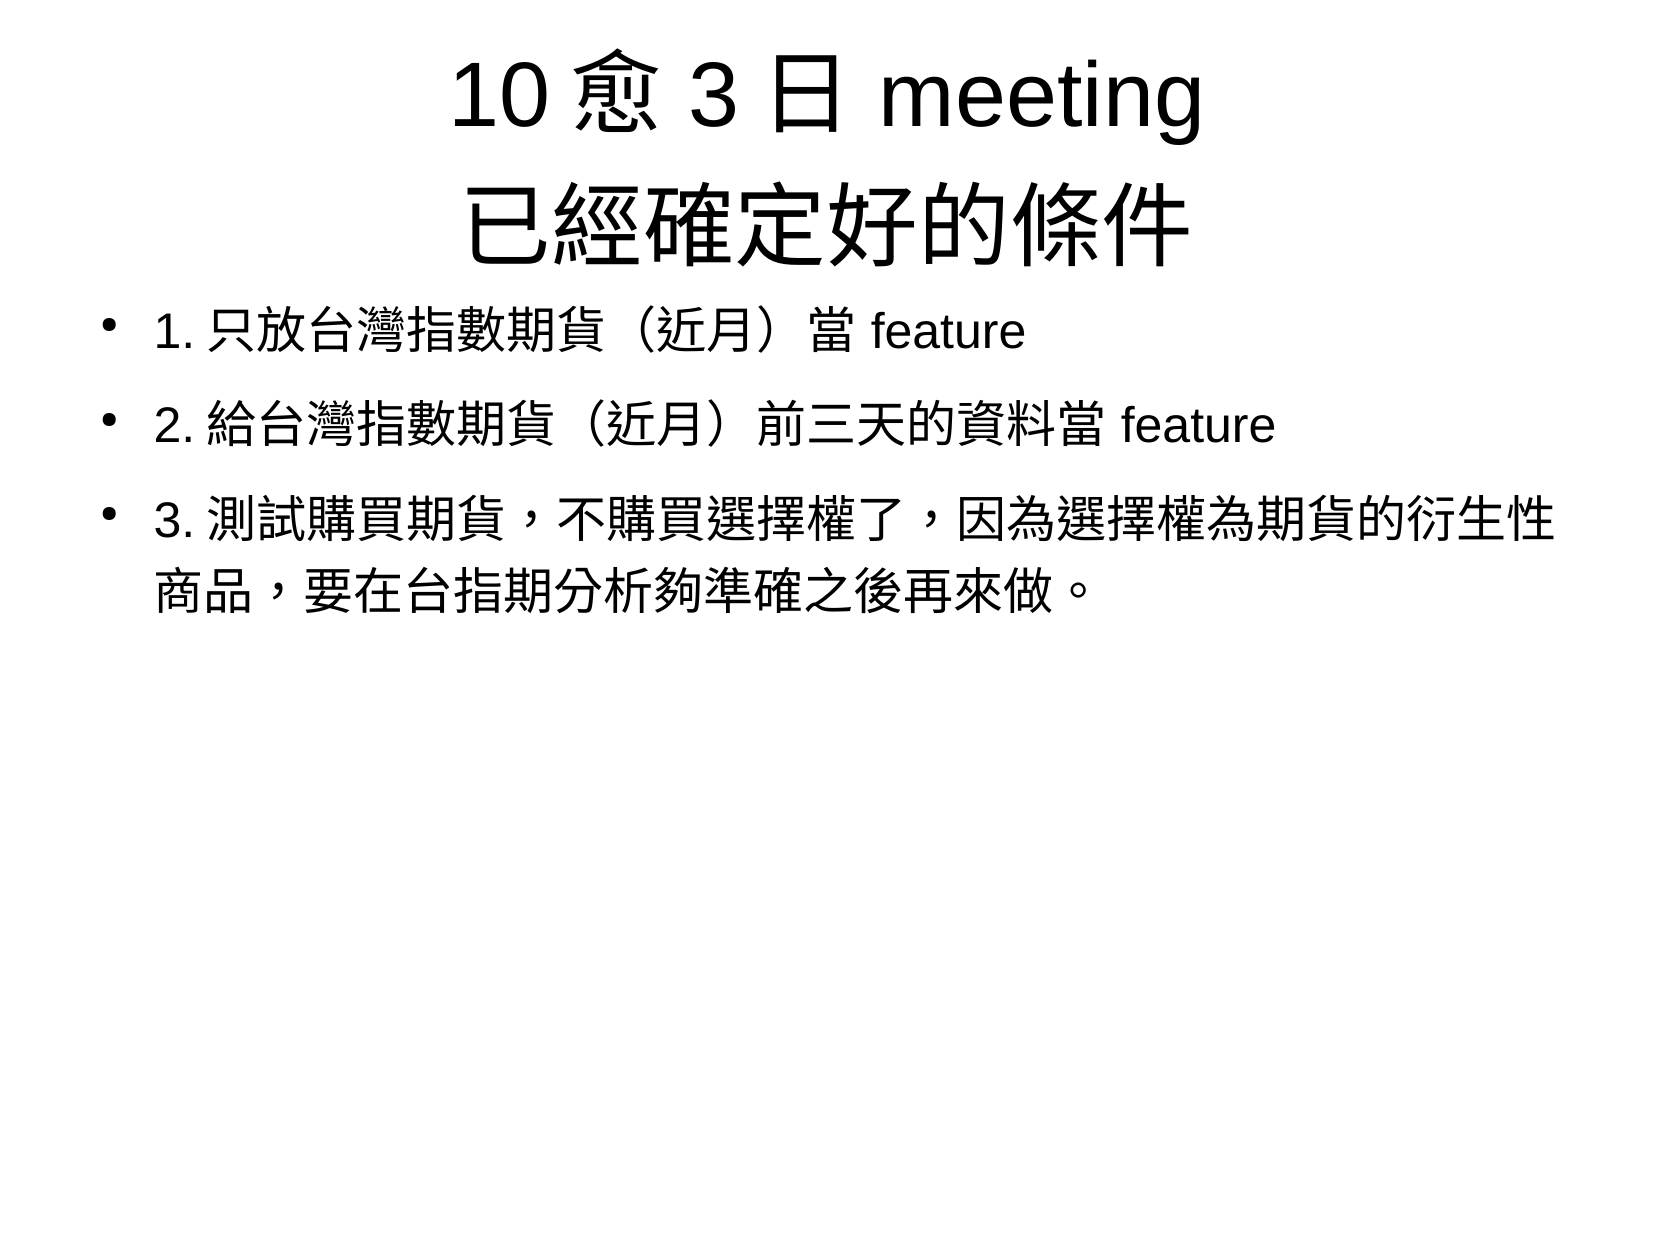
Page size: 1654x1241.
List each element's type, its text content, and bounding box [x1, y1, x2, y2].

title 10愈3日meeting 已經確定好的條件 [82, 45, 1571, 261]
list 1.只放台灣指數期貨（近月）當feature 2.給台灣指數期貨（近月）前三天的資料當feature 3.測試購買期貨，不購買選擇權了，因為選擇權為期貨的衍生性商品，要在台指期分析夠準確之後再來做。 [82, 290, 1571, 1010]
